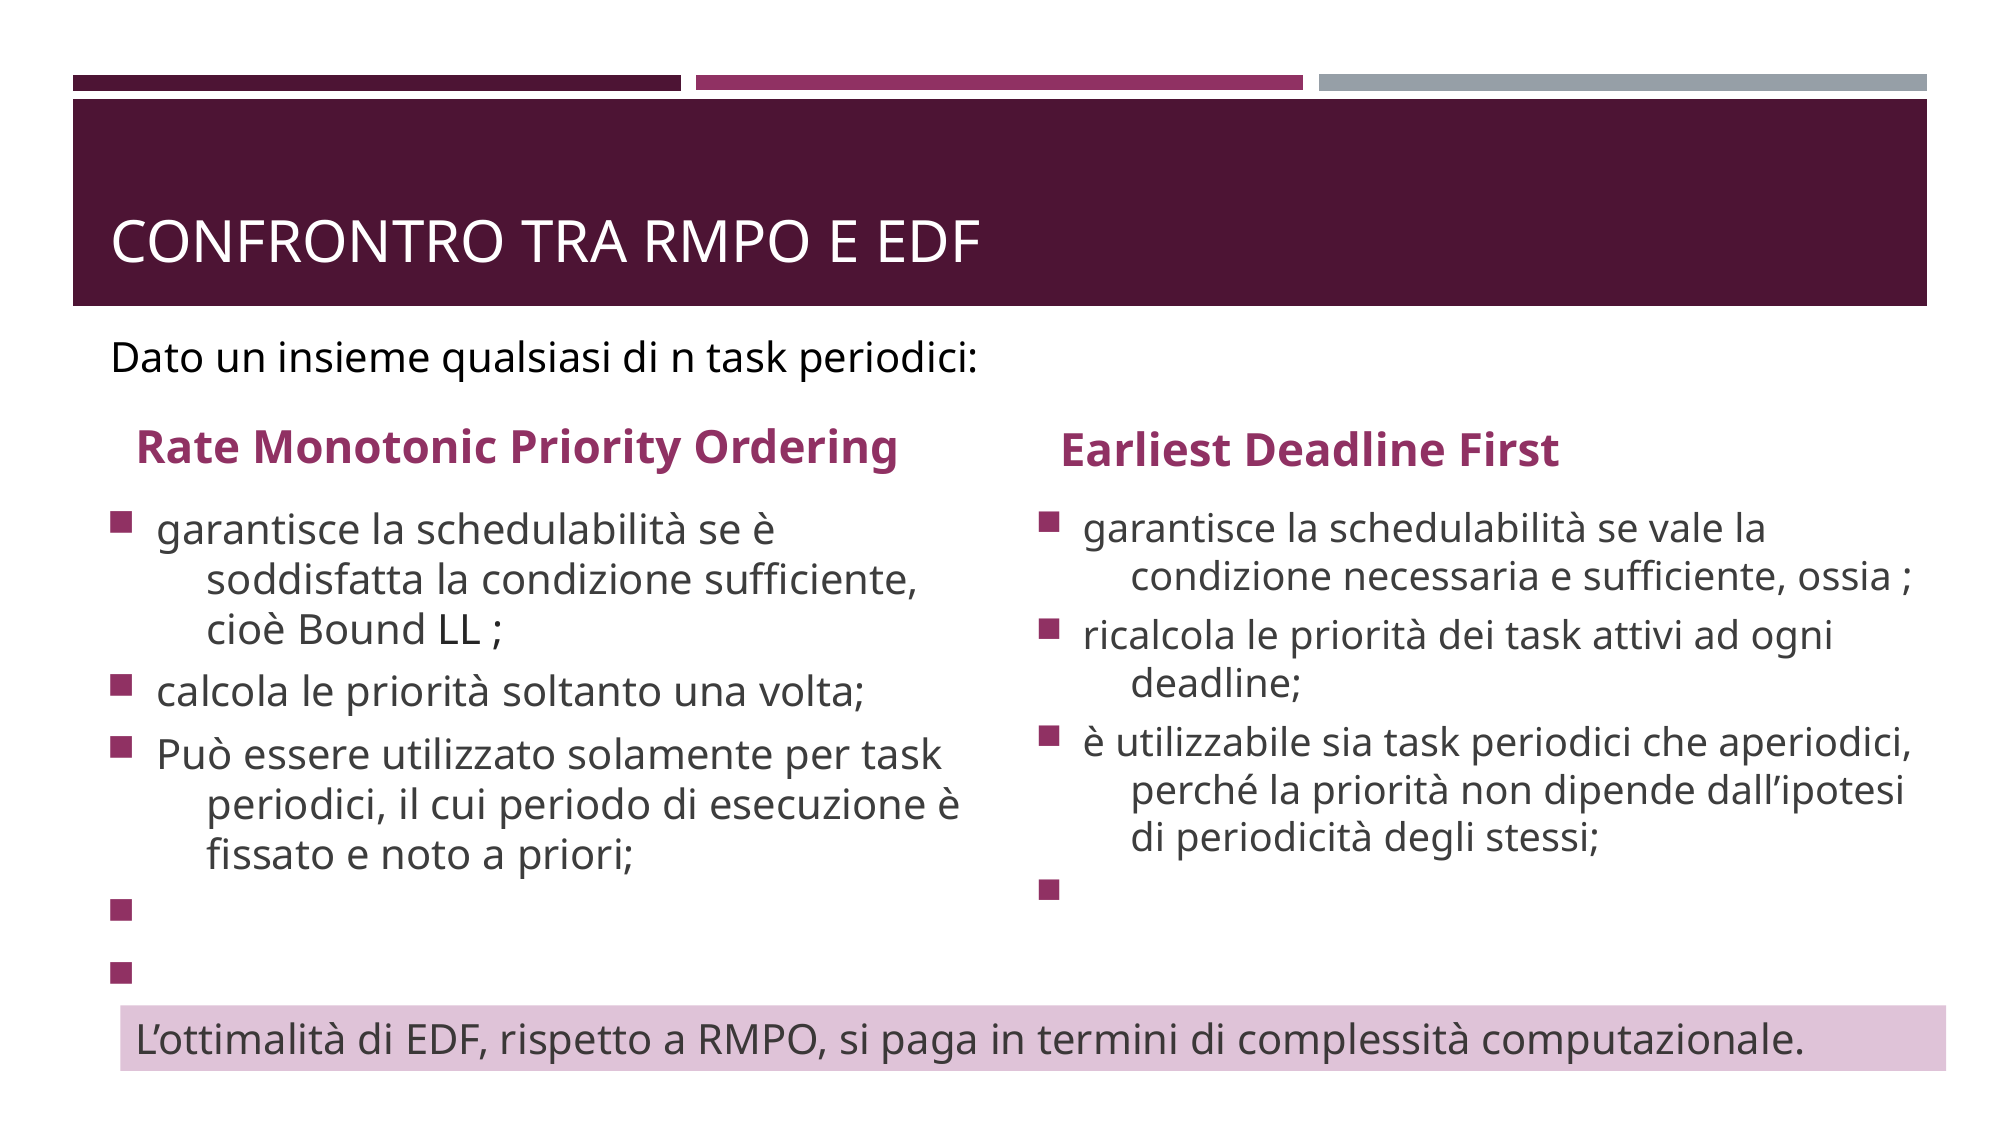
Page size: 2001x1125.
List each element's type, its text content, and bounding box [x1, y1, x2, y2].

list Rate Monotonic Priority Ordering [120, 392, 955, 481]
title Confrontro tra rmpo e edf [95, 119, 1905, 282]
list garantisce la schedulabilità se vale la condizione necessaria e sufficiente, ossia ; ricalcola le priorità dei task attivi ad ogni deadline; è utilizzabile sia task periodici che aperiodici, perché la priorità non dipende dall’ipotesi di periodicità degli stessi; [1019, 495, 1947, 948]
list Earliest Deadline First [1045, 392, 1880, 483]
text_box Dato un insieme qualsiasi di n task periodici: [95, 323, 1905, 389]
list garantisce la schedulabilità se è soddisfatta la condizione sufficiente, cioè Bound LL ; calcola le priorità soltanto una volta; Può essere utilizzato solamente per task periodici, il cui periodo di esecuzione è fissato e noto a priori; [91, 494, 981, 948]
text_box L’ottimalità di EDF, rispetto a RMPO, si paga in termini di complessità computazionale. [120, 1005, 1947, 1071]
